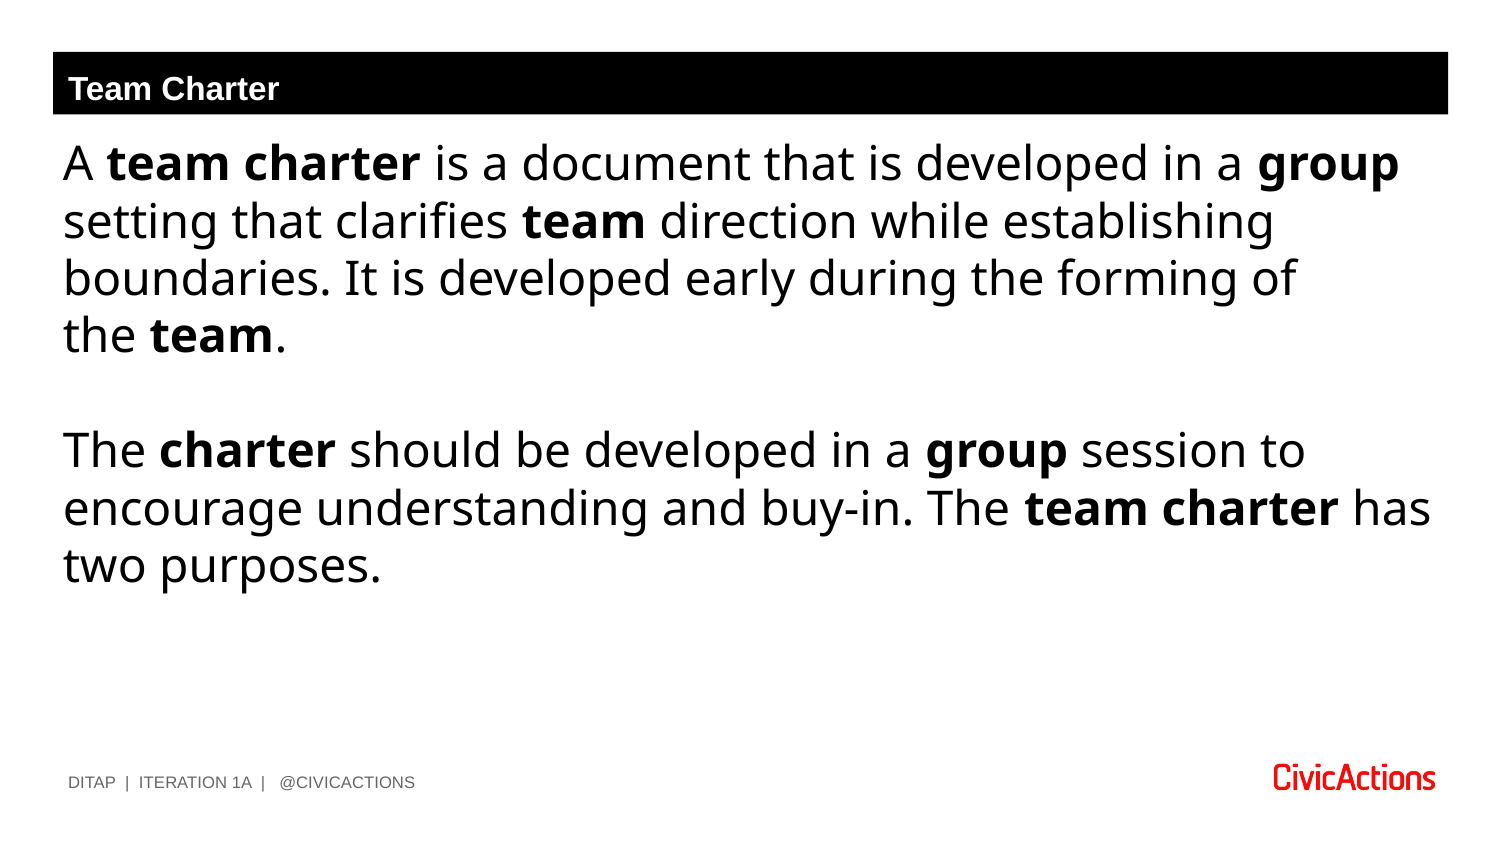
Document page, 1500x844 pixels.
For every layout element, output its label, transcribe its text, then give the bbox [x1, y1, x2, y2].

picture [1271, 758, 1438, 795]
list A team charter is a document that is developed in a group setting that clarifies team direction while establishing boundaries. It is developed early during the forming of the team. The charter should be developed in a group session to encourage understanding and buy-in. The team charter has two purposes. [53, 123, 1449, 717]
title Team Charter [53, 51, 1449, 115]
